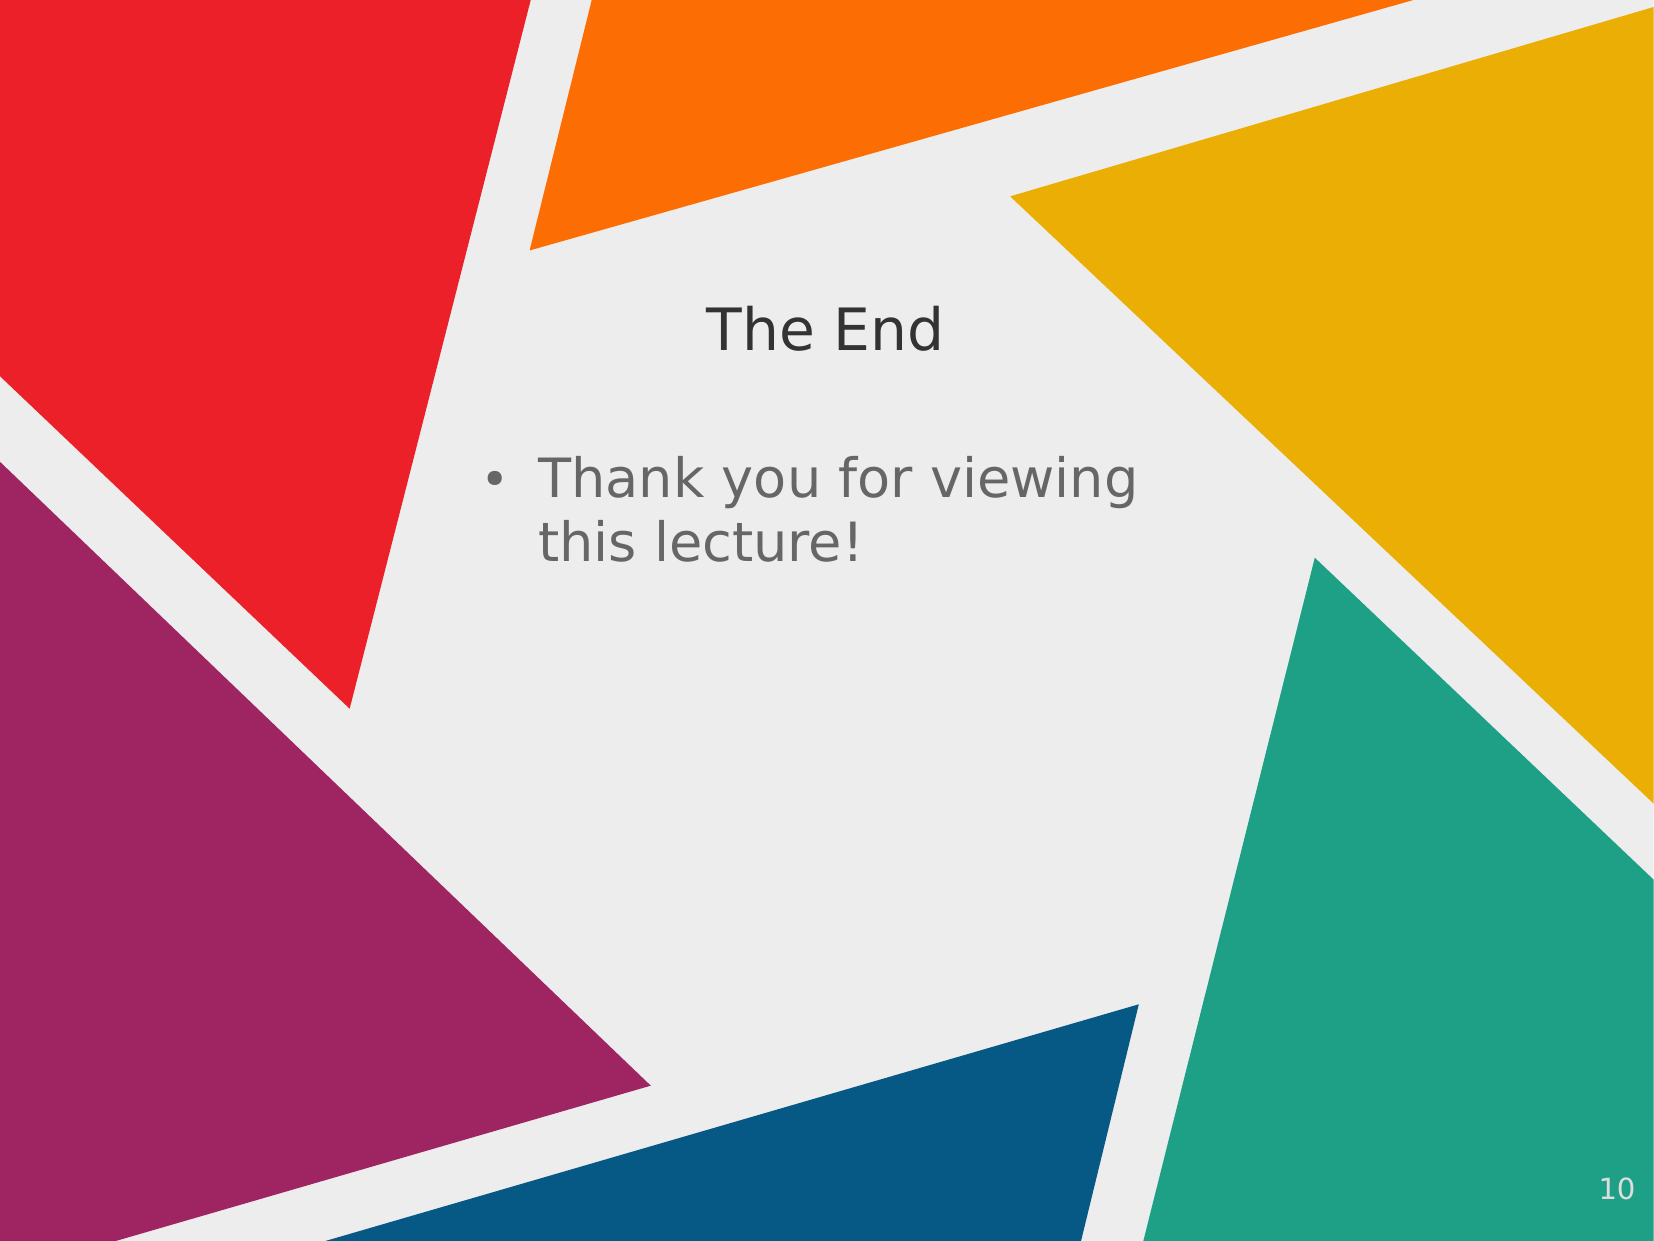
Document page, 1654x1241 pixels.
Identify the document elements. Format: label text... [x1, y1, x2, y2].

title The End [467, 226, 1185, 434]
list Thank you for viewing this lecture! [467, 447, 1191, 1005]
